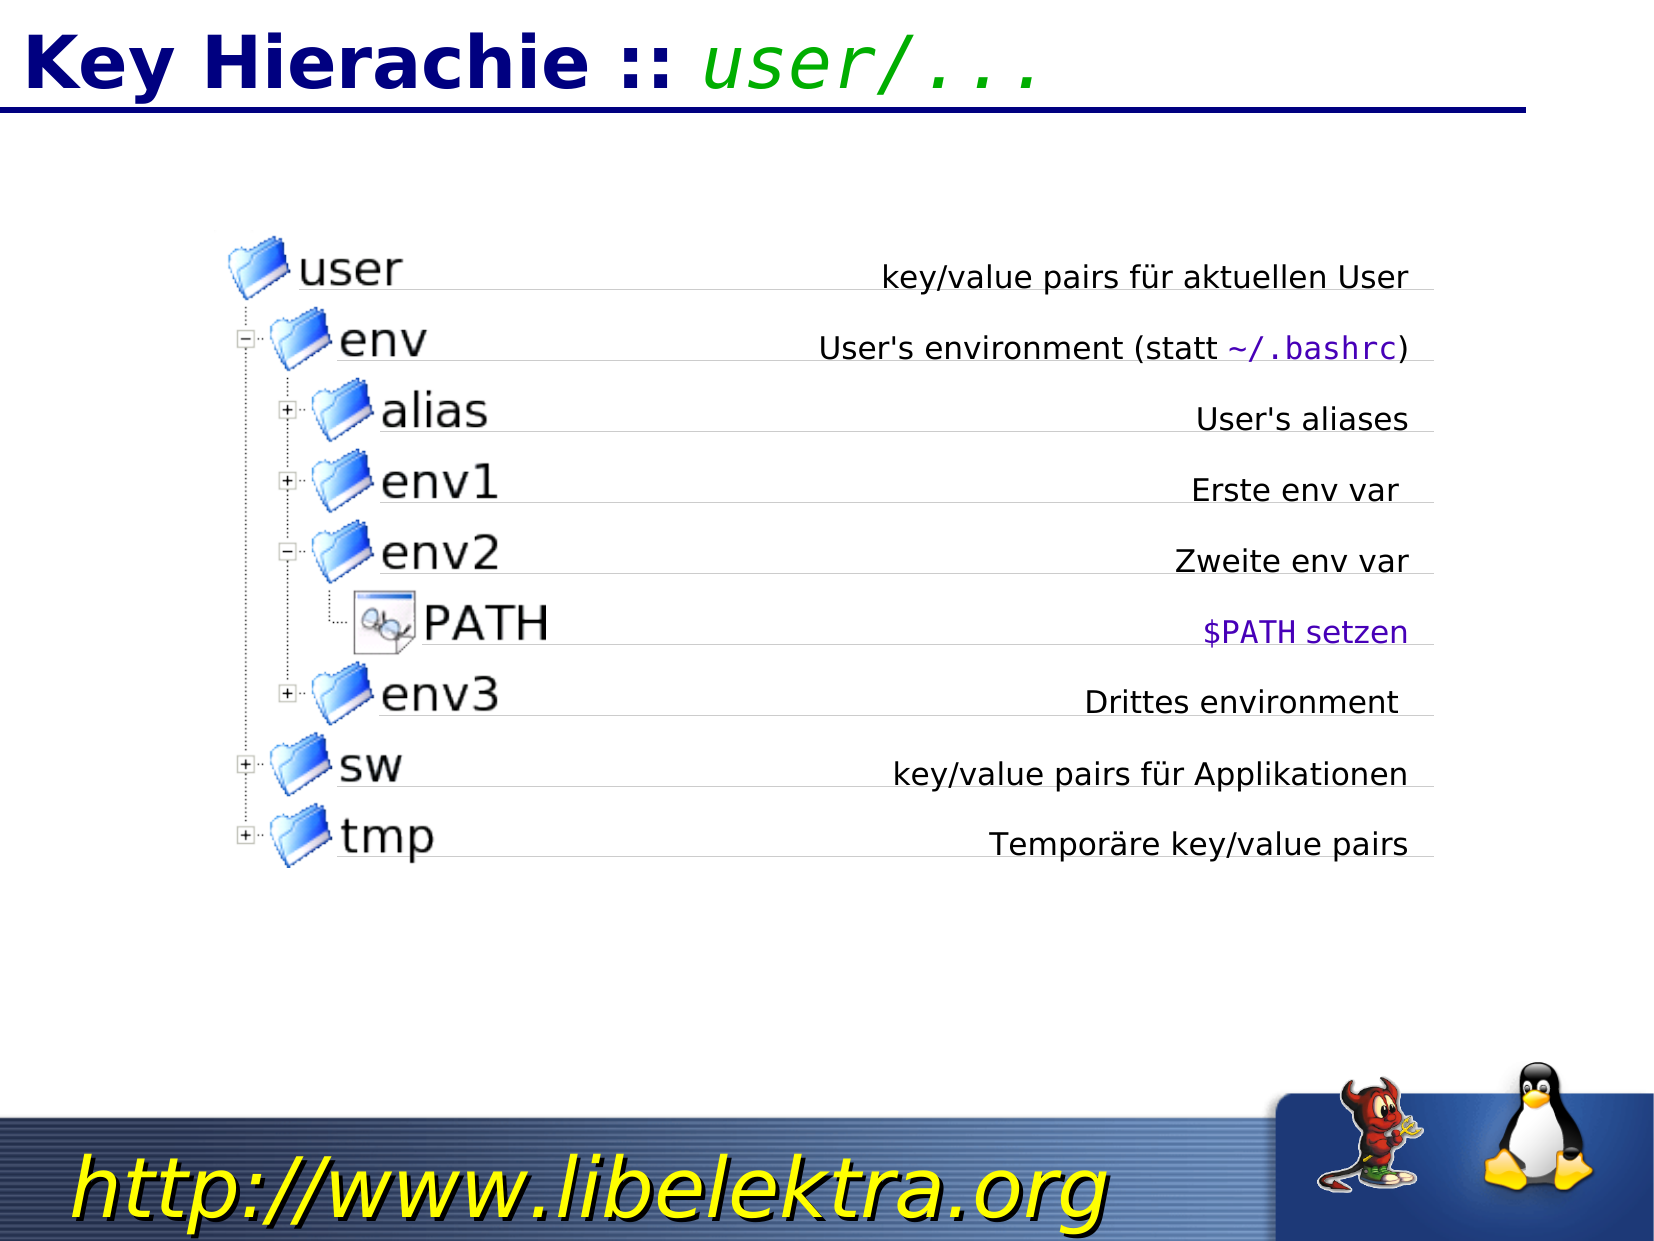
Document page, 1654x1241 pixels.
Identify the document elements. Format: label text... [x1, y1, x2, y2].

text_box Erste env var [1155, 470, 1410, 509]
text_box User's environment (statt ~/.bashrc) [735, 329, 1410, 367]
picture [214, 230, 546, 868]
text_box Temporäre key/value pairs [989, 825, 1410, 864]
text_box key/value pairs für Applikationen [892, 754, 1410, 793]
text_box key/value pairs für aktuellen User [881, 258, 1410, 296]
text_box Zweite env var [685, 541, 1410, 580]
picture [0, 1061, 1654, 1241]
text_box User's aliases [1195, 399, 1410, 438]
text_box Drittes environment [1061, 683, 1410, 722]
text_box $PATH setzen [974, 612, 1410, 651]
text_box Key Hierachie :: user/... [22, 14, 1611, 111]
